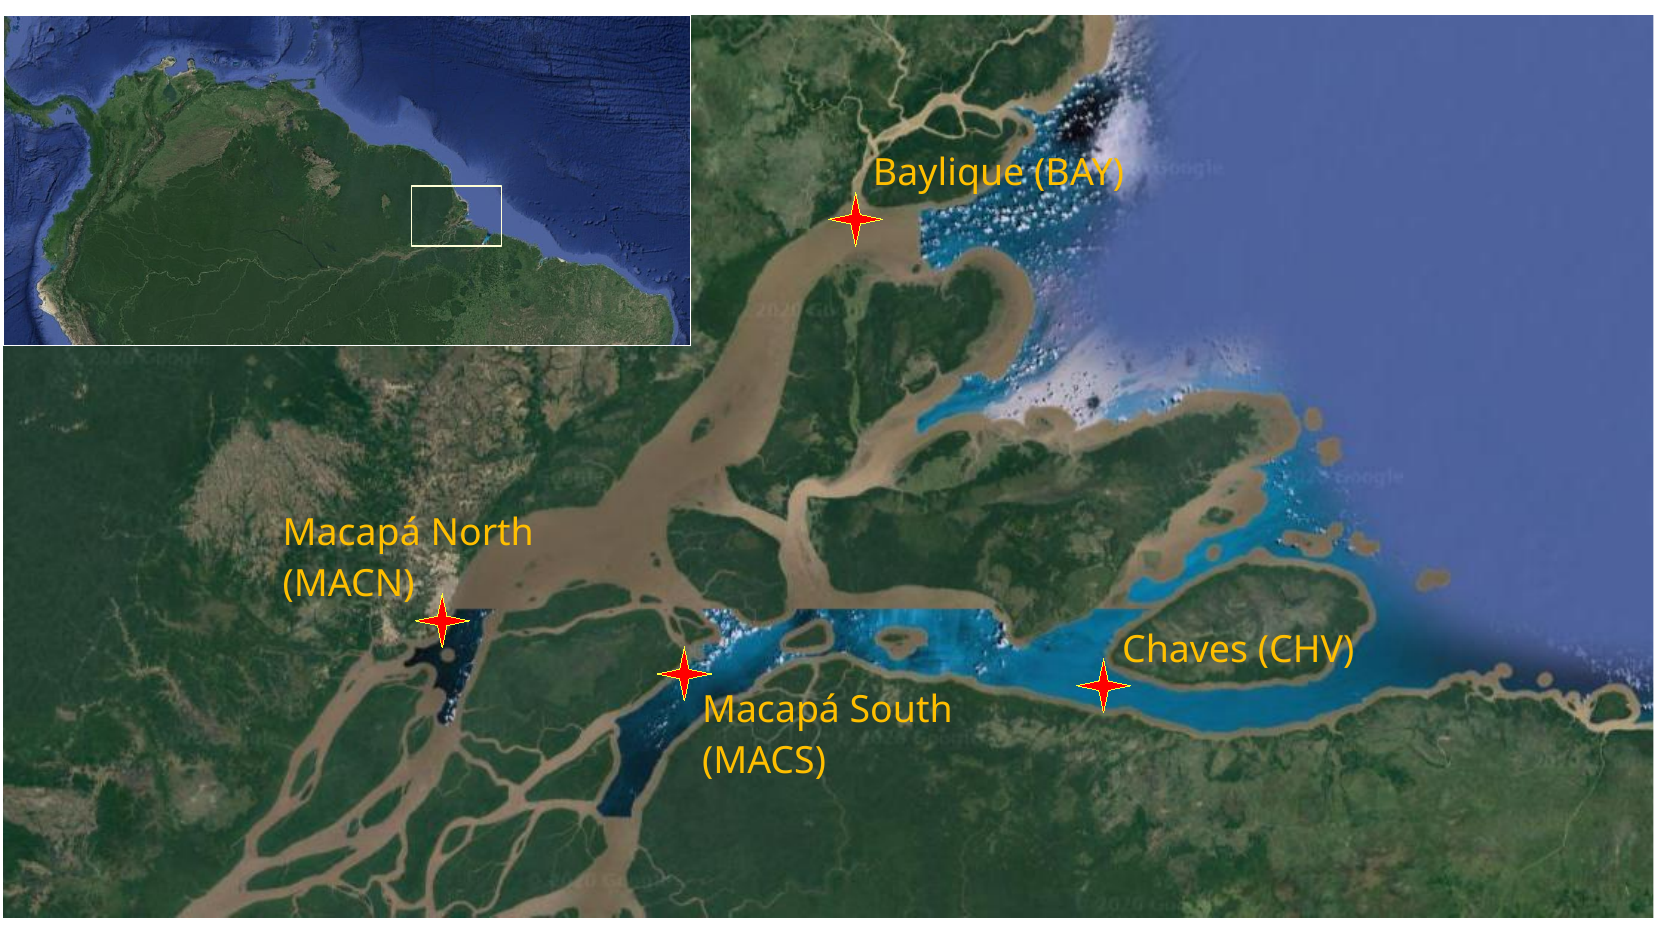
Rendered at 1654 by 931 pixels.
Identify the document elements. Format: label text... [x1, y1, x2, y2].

text_box [828, 192, 858, 247]
text_box Baylique (BAY) [858, 137, 1159, 308]
text_box [657, 646, 712, 701]
text_box Macapá North (MACN) [267, 497, 568, 669]
text_box Chaves (CHV) [1107, 615, 1438, 766]
text_box Macapá South (MACS) [687, 675, 988, 846]
picture [3, 15, 1654, 918]
text_box [1076, 658, 1107, 713]
